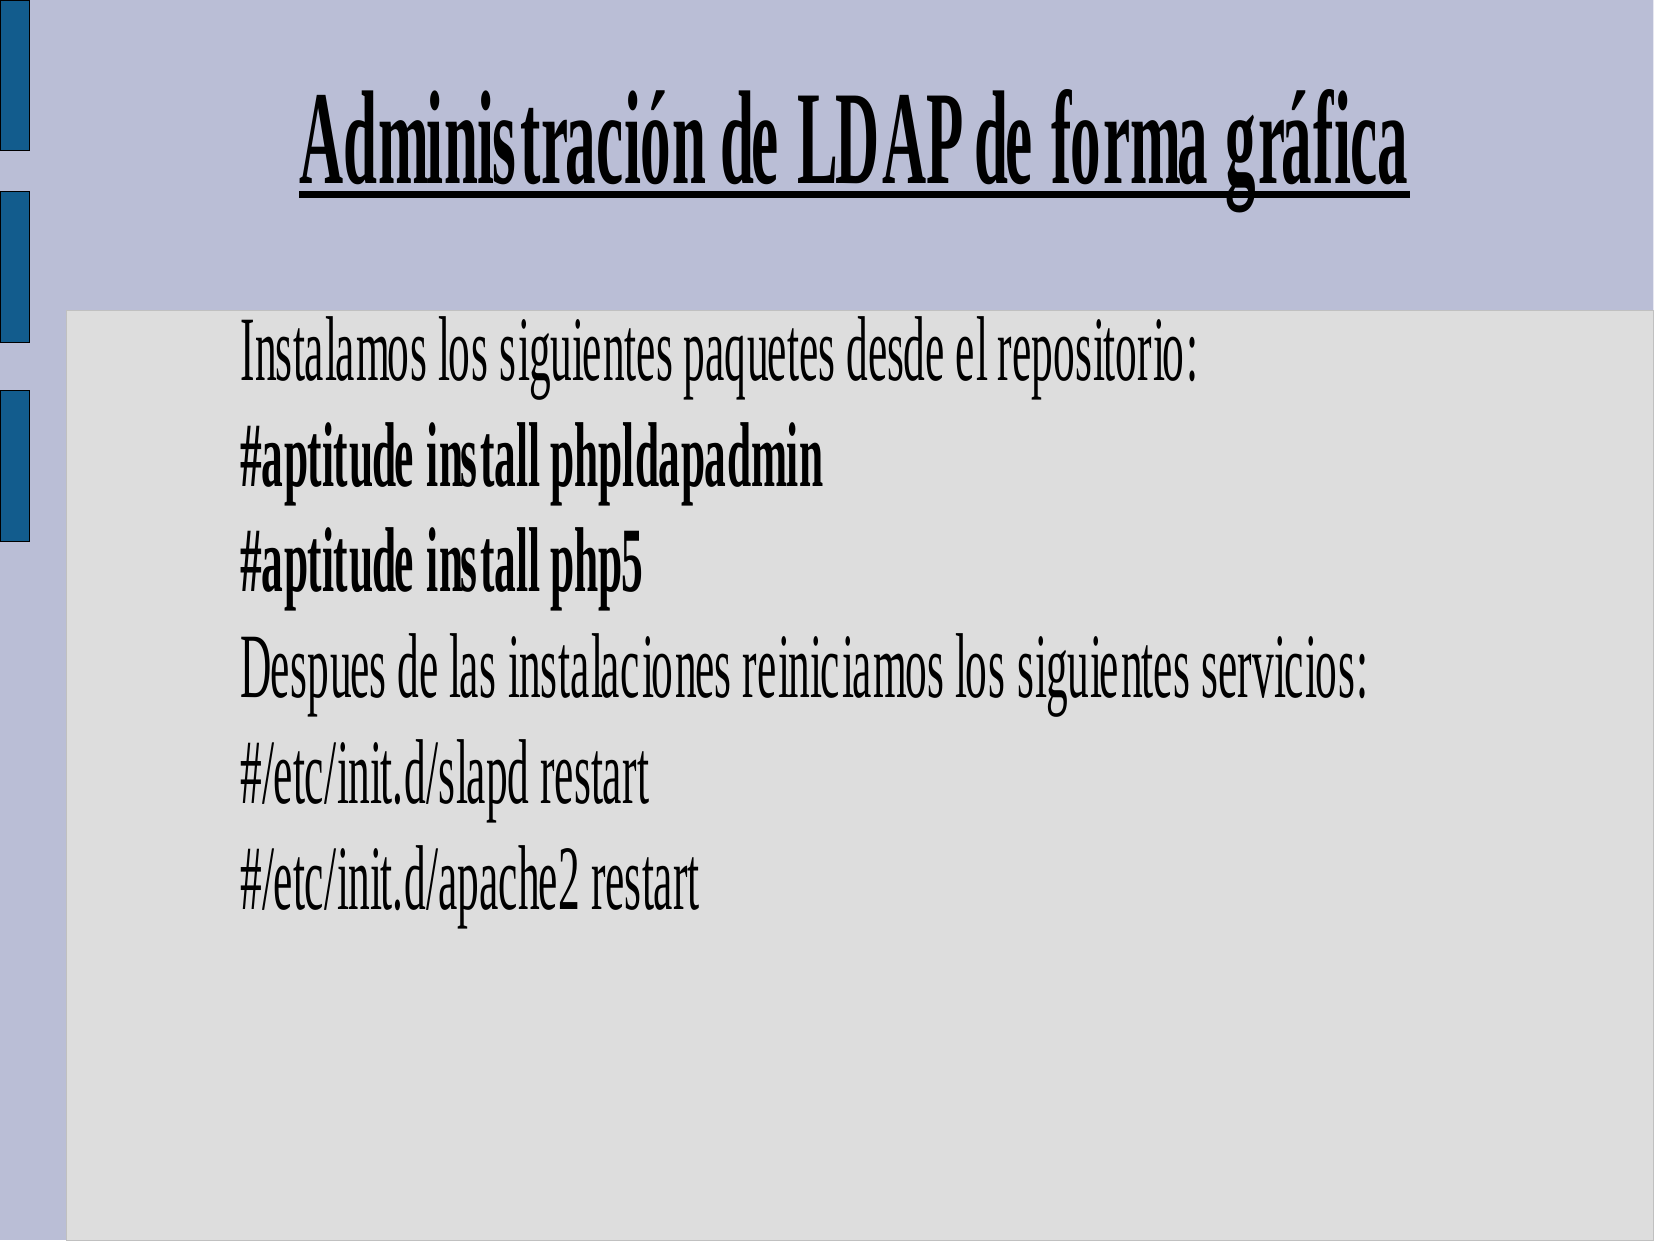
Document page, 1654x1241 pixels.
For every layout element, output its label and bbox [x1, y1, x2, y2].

chart [237, 59, 1654, 1004]
